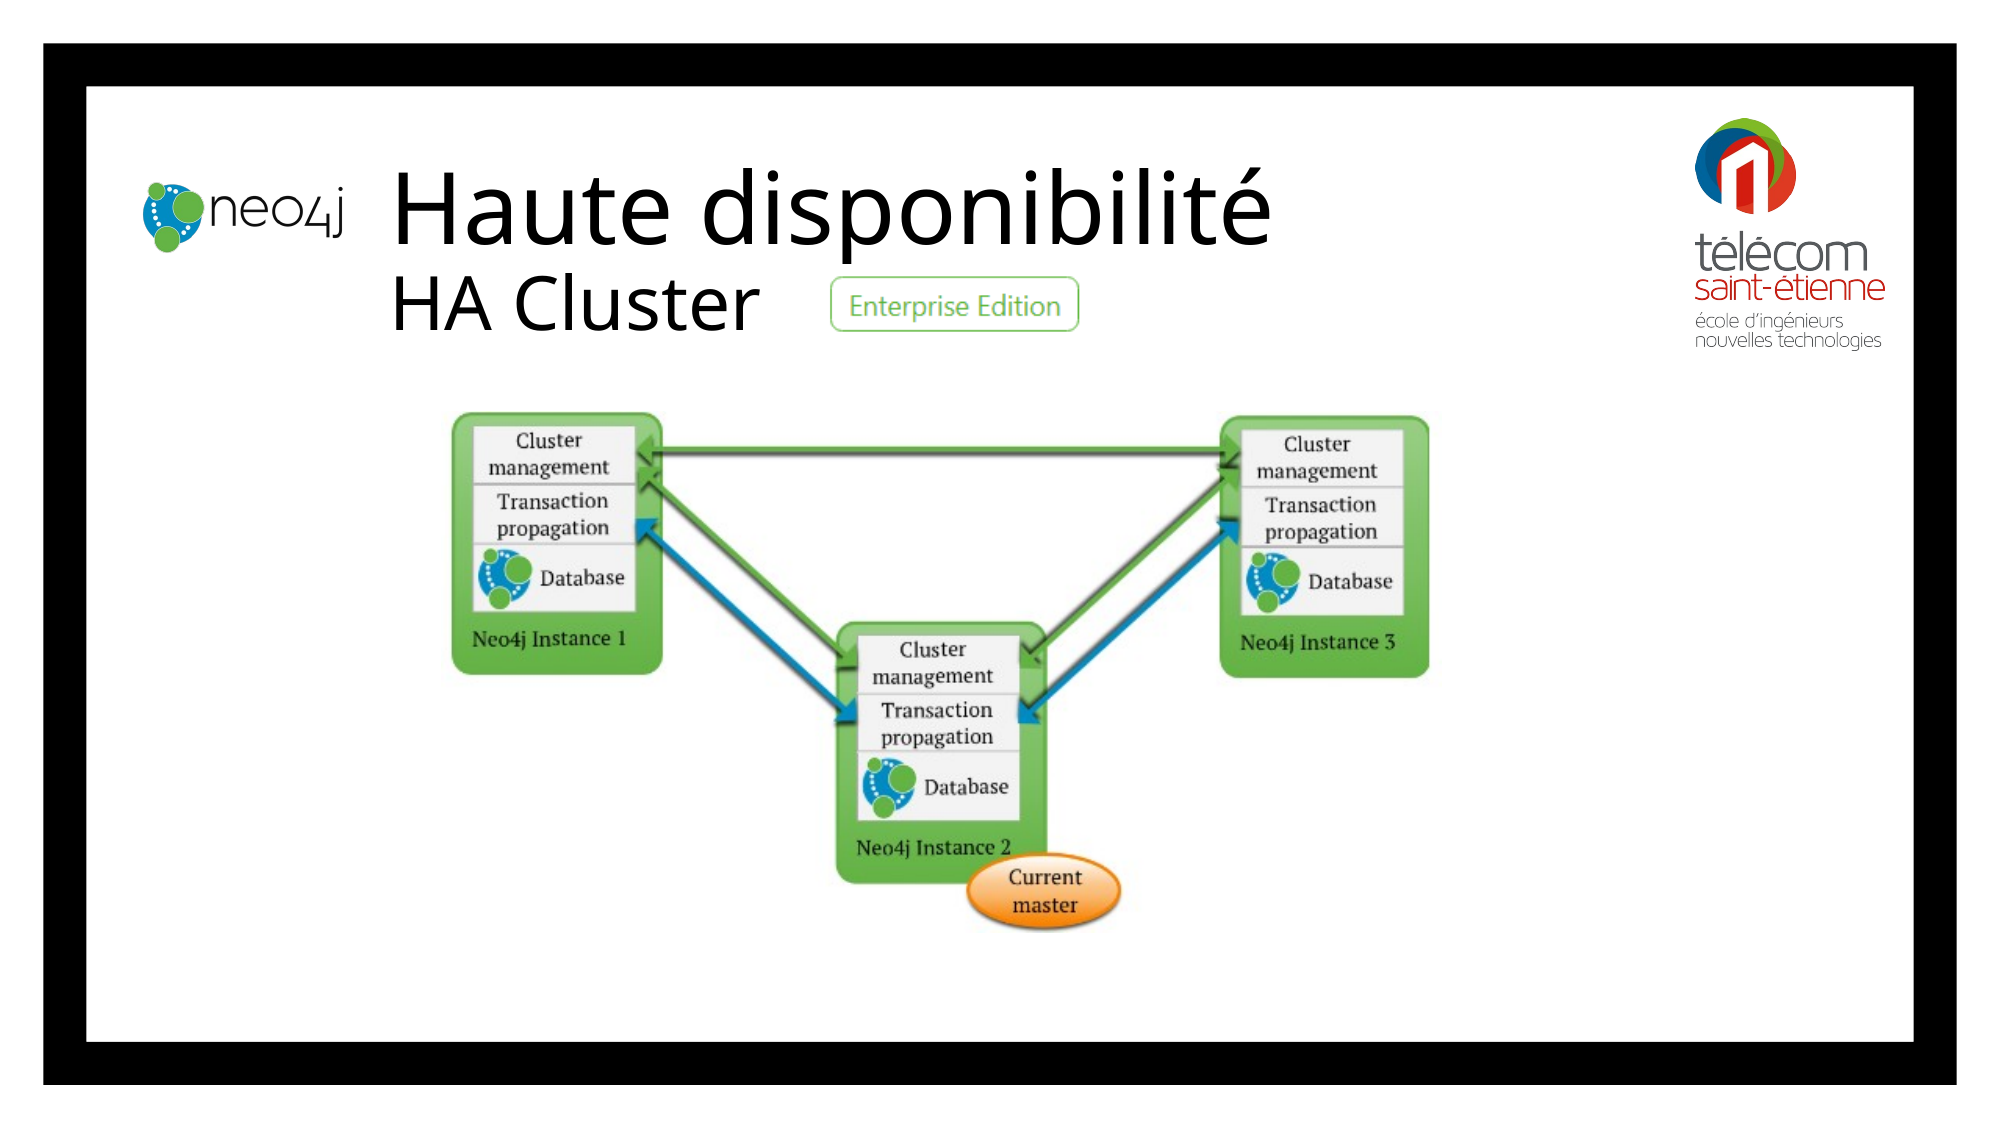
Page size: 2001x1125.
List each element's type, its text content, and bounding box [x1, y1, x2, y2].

picture [1695, 118, 1885, 351]
picture [818, 264, 1092, 343]
picture [1715, 134, 1730, 138]
title Haute disponibilité HA Cluster [369, 138, 1849, 304]
picture [441, 411, 1442, 933]
picture [134, 160, 351, 274]
